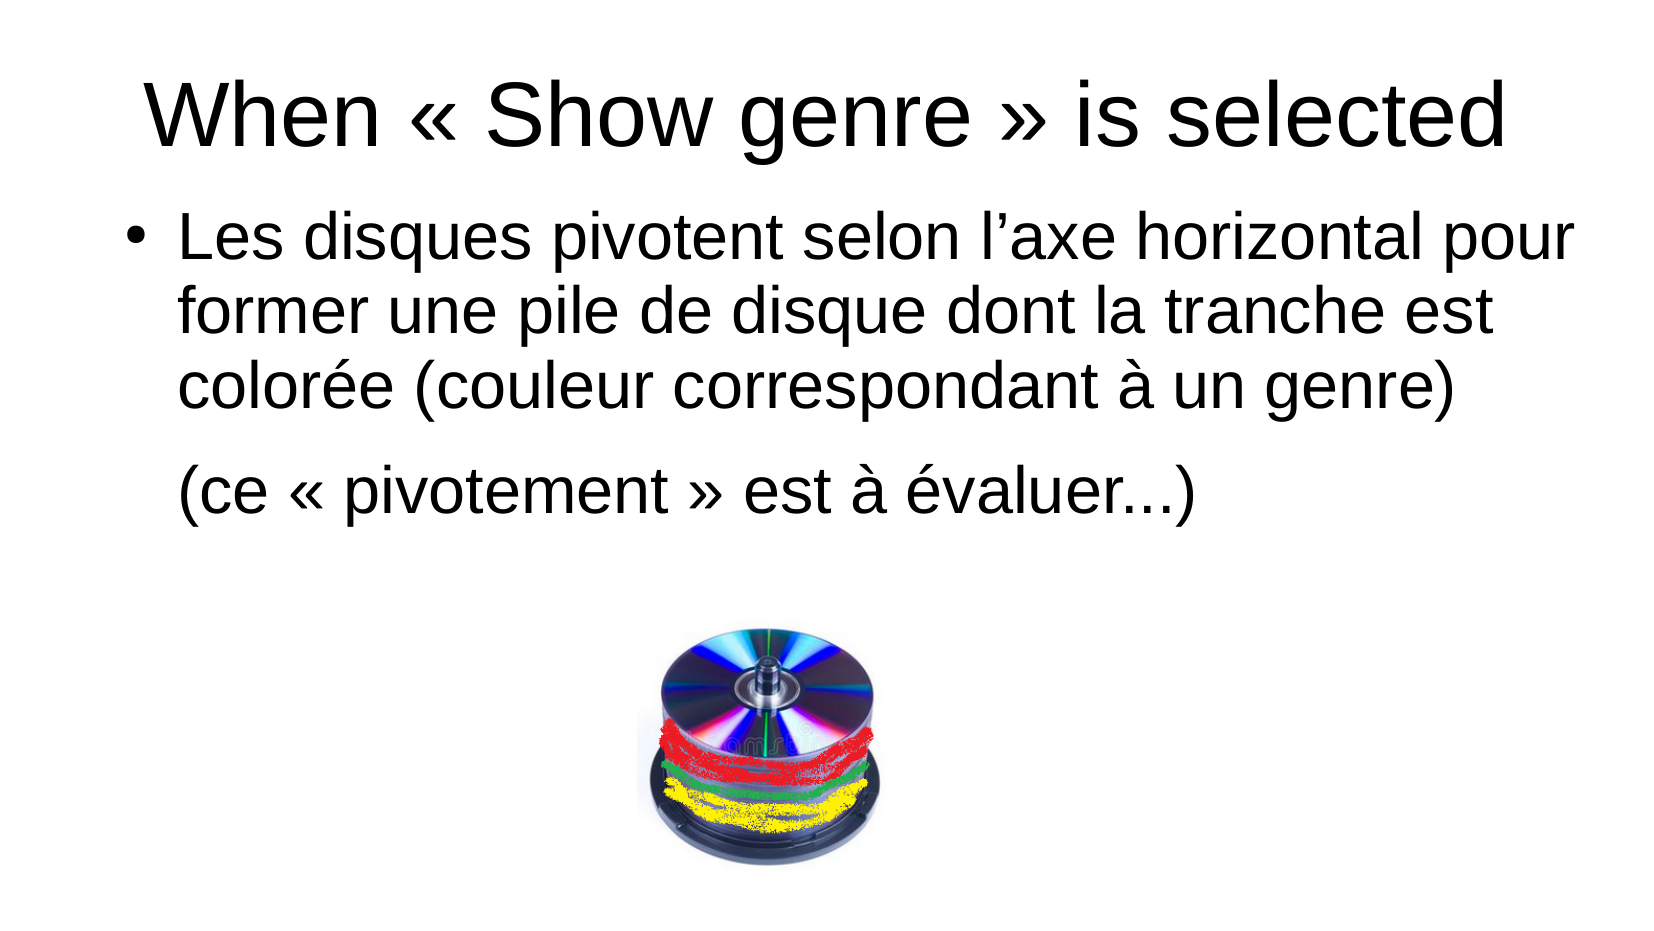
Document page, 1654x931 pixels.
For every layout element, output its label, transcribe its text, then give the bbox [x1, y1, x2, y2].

list Les disques pivotent selon l’axe horizontal pour former une pile de disque dont la tranche est colorée (couleur correspondant à un genre) (ce « pivotement » est à évaluer...) [106, 198, 1595, 739]
title When « Show genre » is selected [82, 37, 1571, 193]
picture [637, 620, 886, 872]
